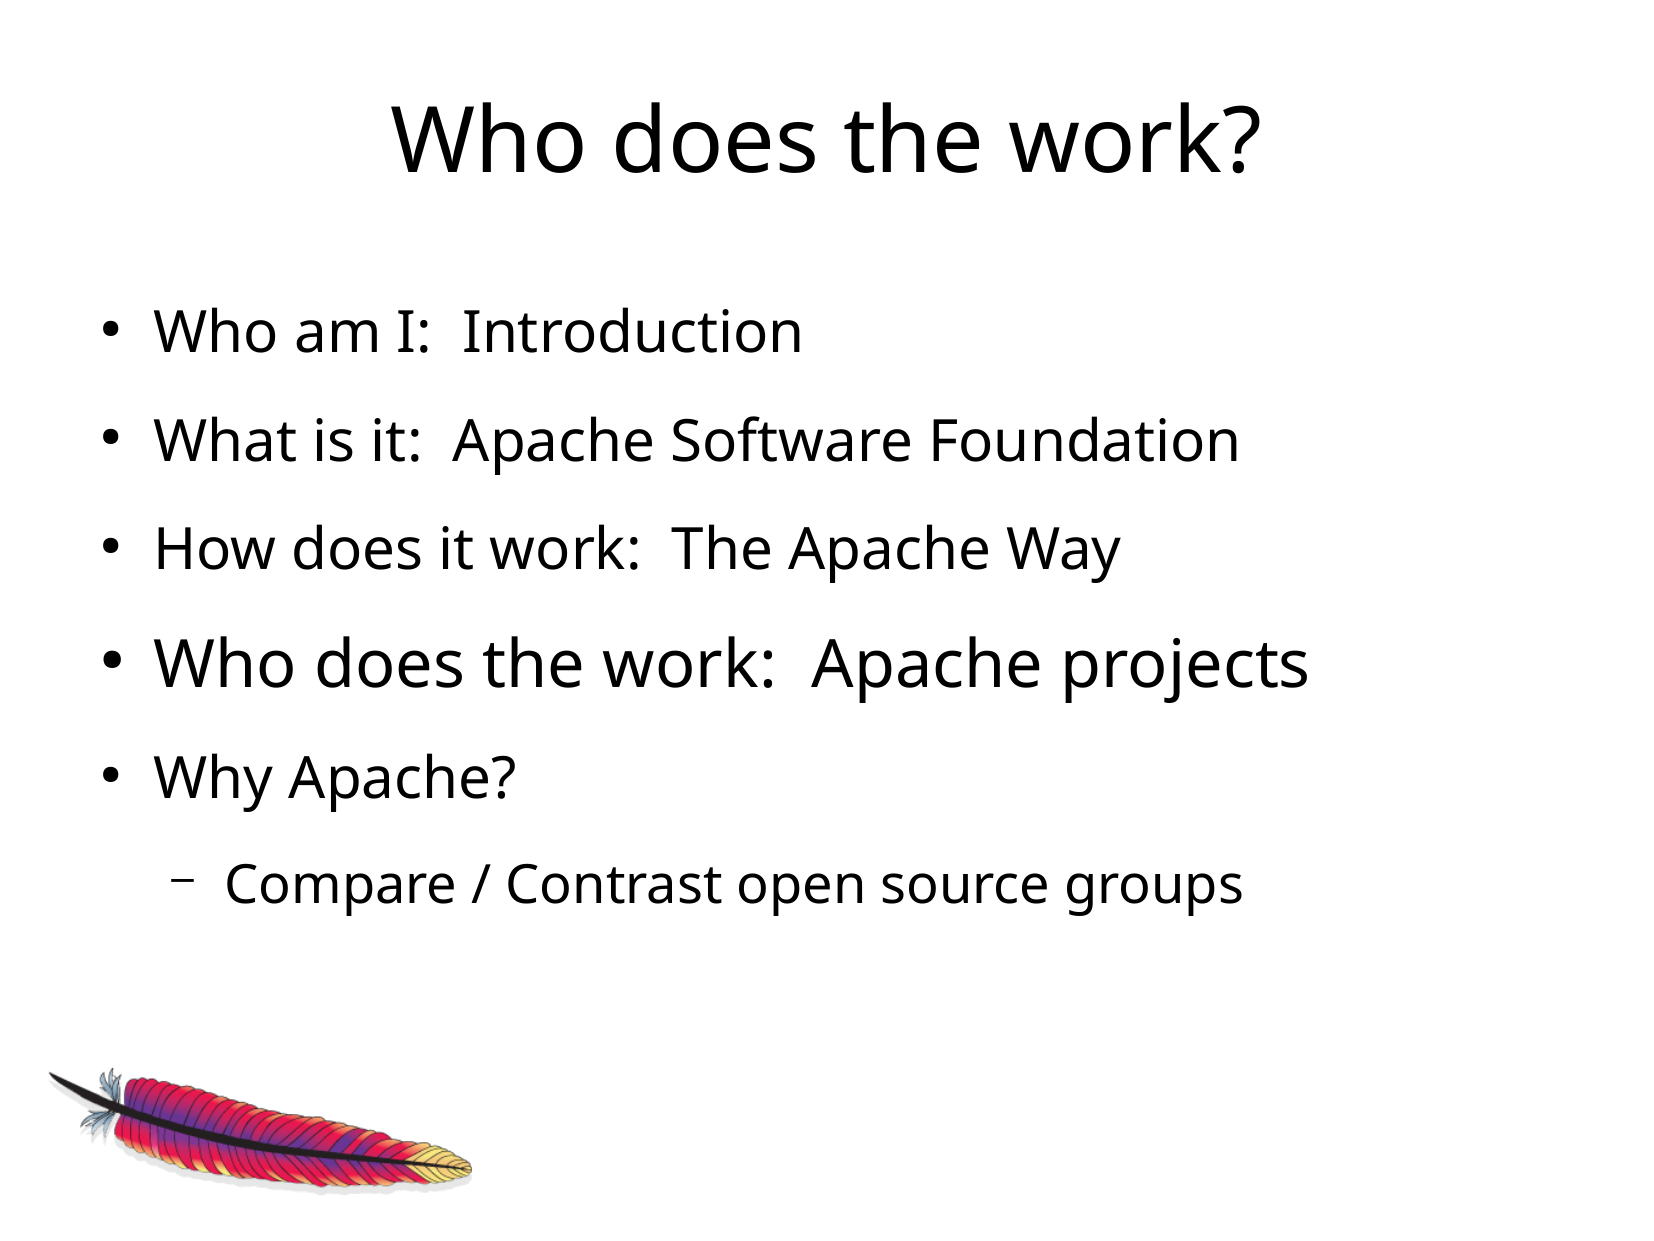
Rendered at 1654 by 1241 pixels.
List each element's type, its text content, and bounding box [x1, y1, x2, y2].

title Who does the work? [82, 49, 1571, 226]
picture [45, 1064, 477, 1200]
list Who am I: Introduction What is it: Apache Software Foundation How does it work: The Apache Way Who does the work: Apache projects Why Apache? Compare / Contrast open source groups [82, 290, 1571, 1109]
